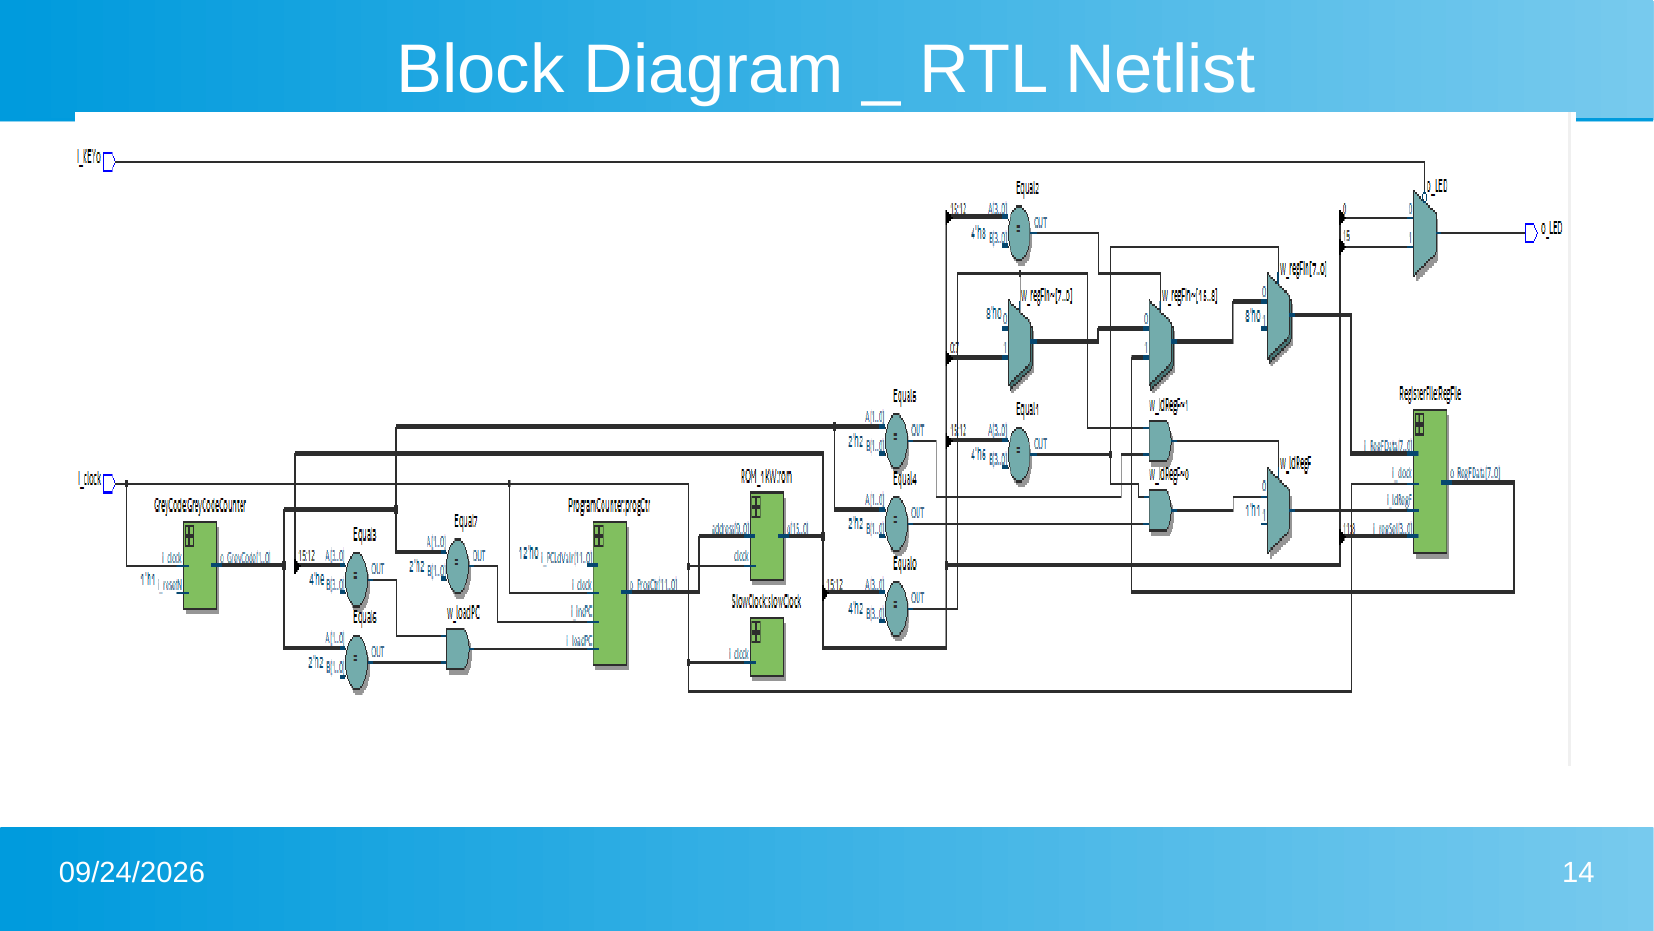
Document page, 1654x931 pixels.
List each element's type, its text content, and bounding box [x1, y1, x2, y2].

title Block Diagram _ RTL Netlist [59, 29, 1595, 108]
picture [75, 112, 1576, 826]
